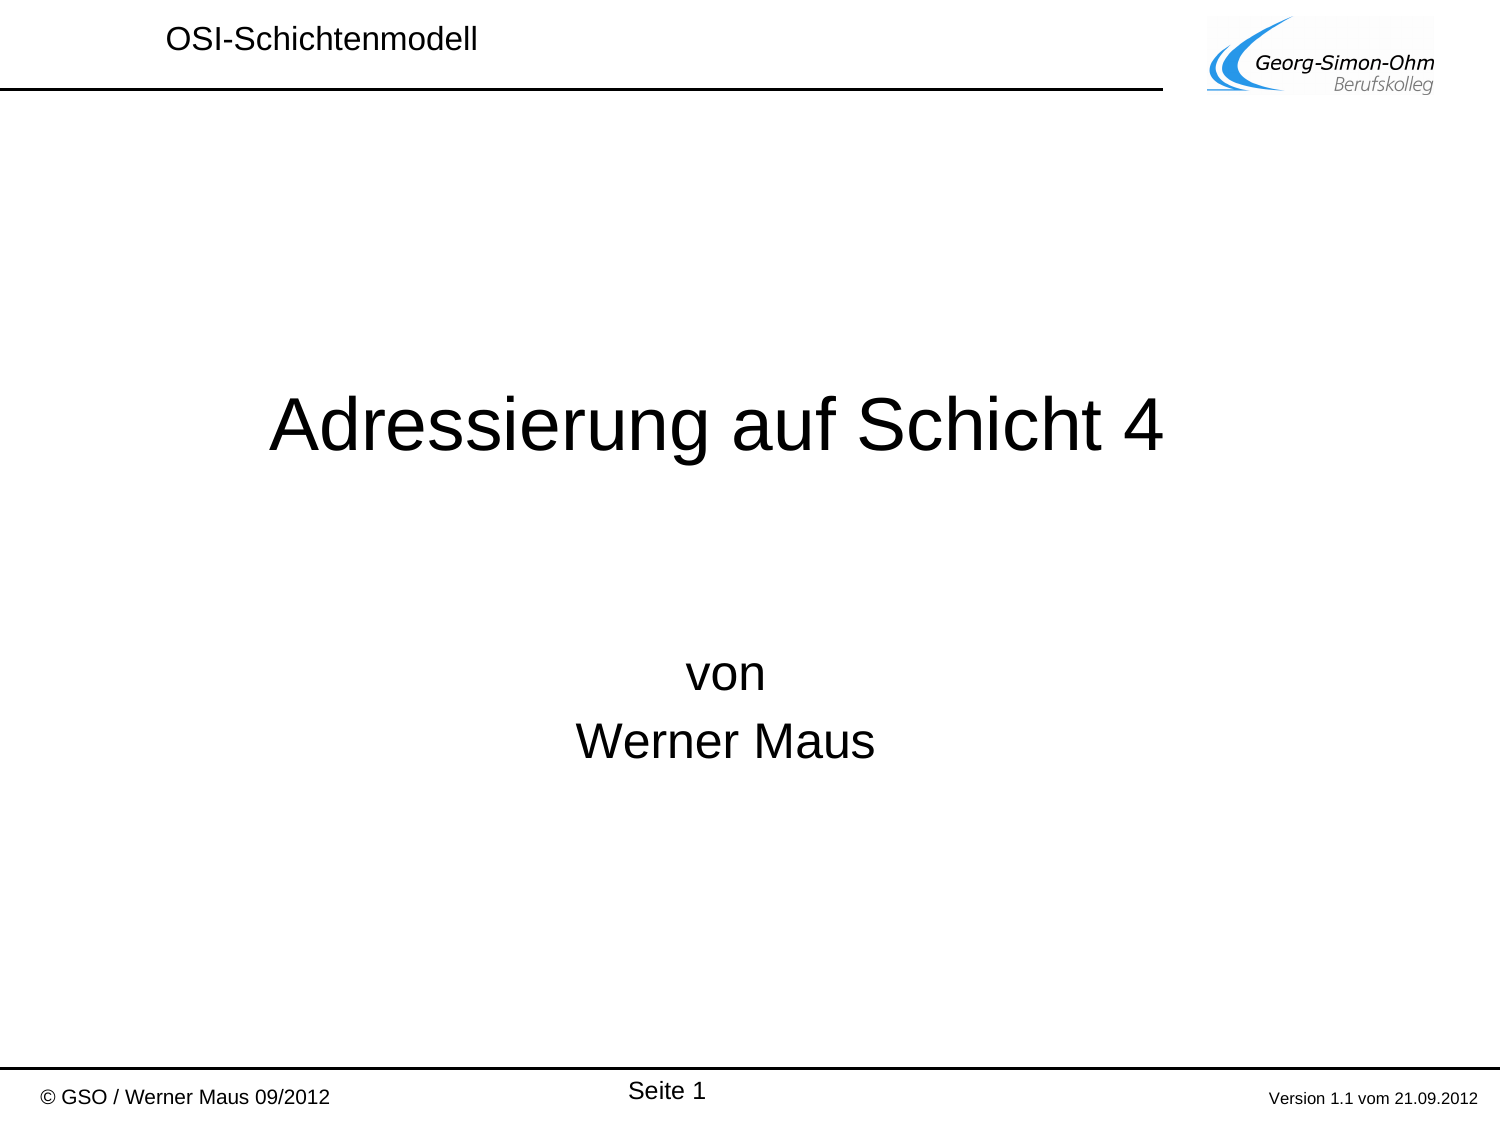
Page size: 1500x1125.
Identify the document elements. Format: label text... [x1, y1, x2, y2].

text_box von Werner Maus [410, 563, 891, 852]
picture [1207, 16, 1434, 95]
text_box Adressierung auf Schicht 4 [80, 374, 1356, 563]
